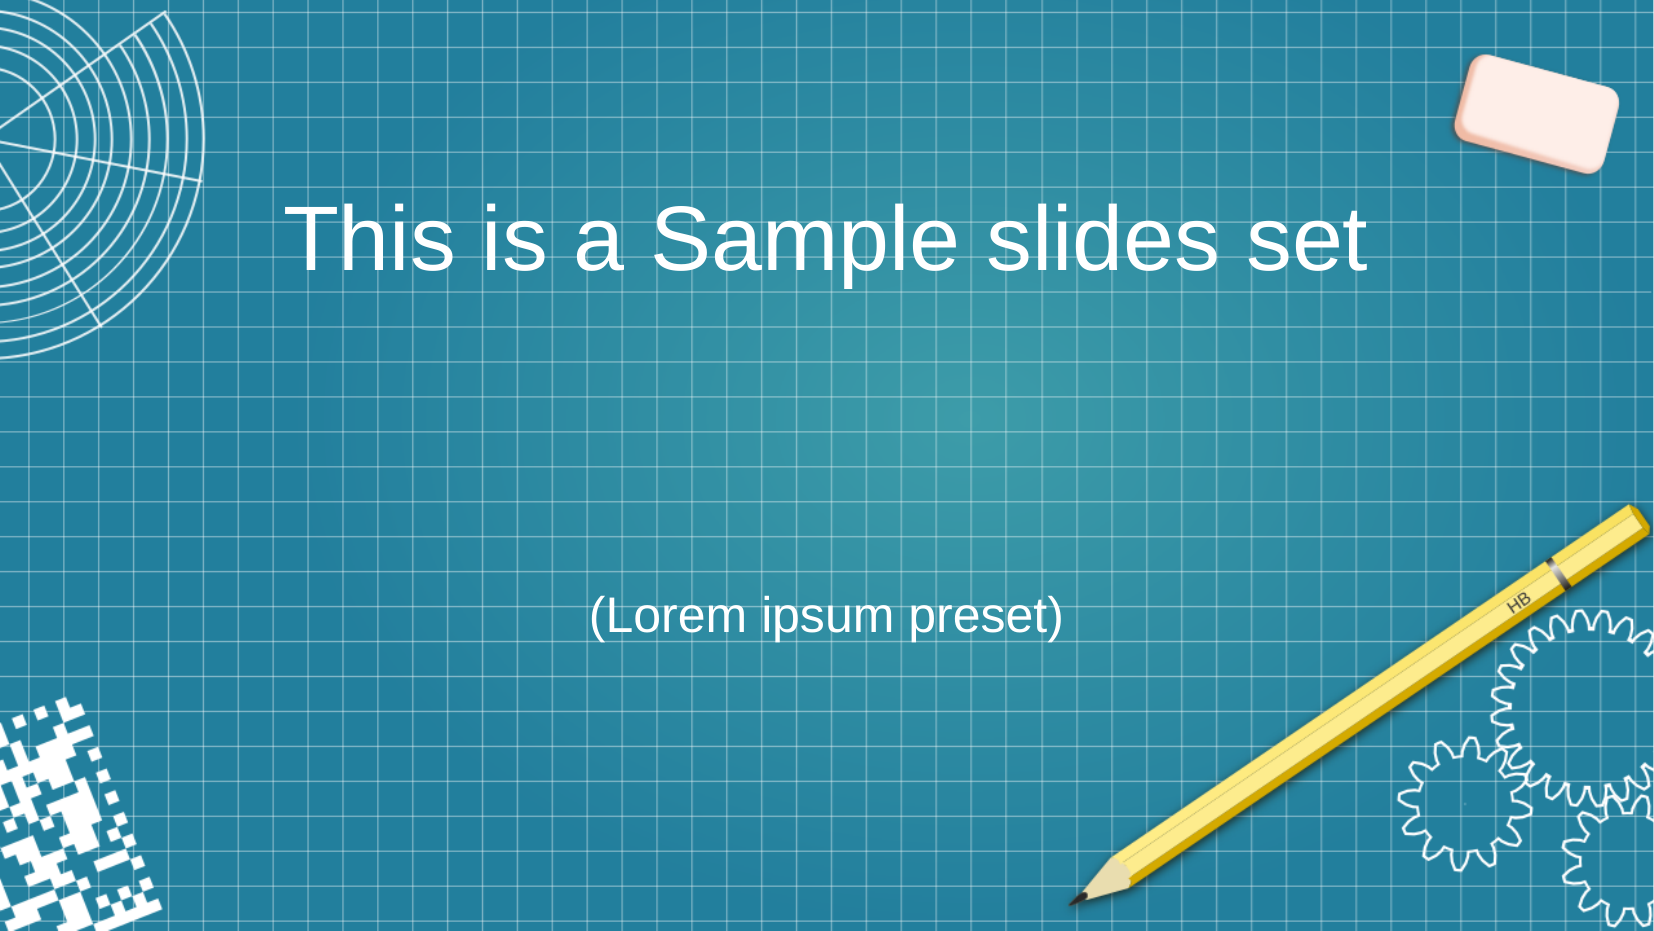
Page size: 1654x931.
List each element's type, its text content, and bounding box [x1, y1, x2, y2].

picture [0, 0, 1654, 931]
text_box This is a Sample slides set [82, 132, 1571, 346]
text_box (Lorem ipsum preset) [82, 389, 1571, 842]
